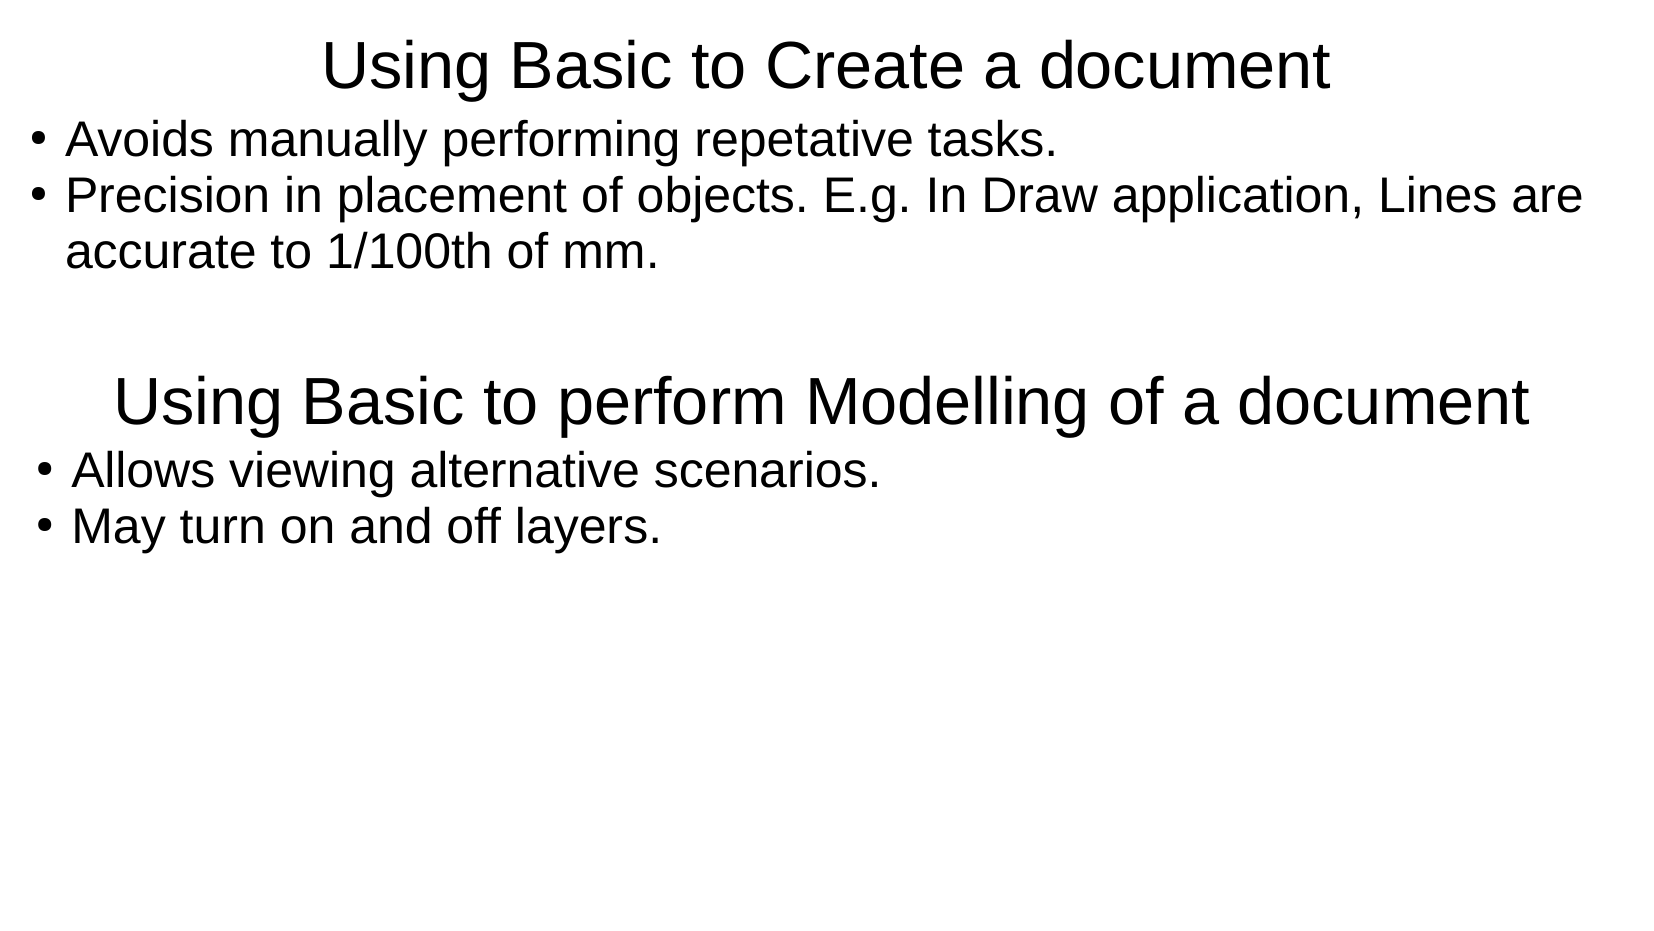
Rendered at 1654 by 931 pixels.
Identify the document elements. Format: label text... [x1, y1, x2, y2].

title Using Basic to perform Modelling of a document [78, 363, 1567, 439]
title Using Basic to Create a document [82, 27, 1571, 103]
text_box Allows viewing alternative scenarios. May turn on and off layers. [35, 442, 1629, 610]
subtitle Avoids manually performing repetative tasks. Precision in placement of objects. E.g. In Draw application, Lines are accurate to 1/100th of mm. [29, 111, 1622, 279]
